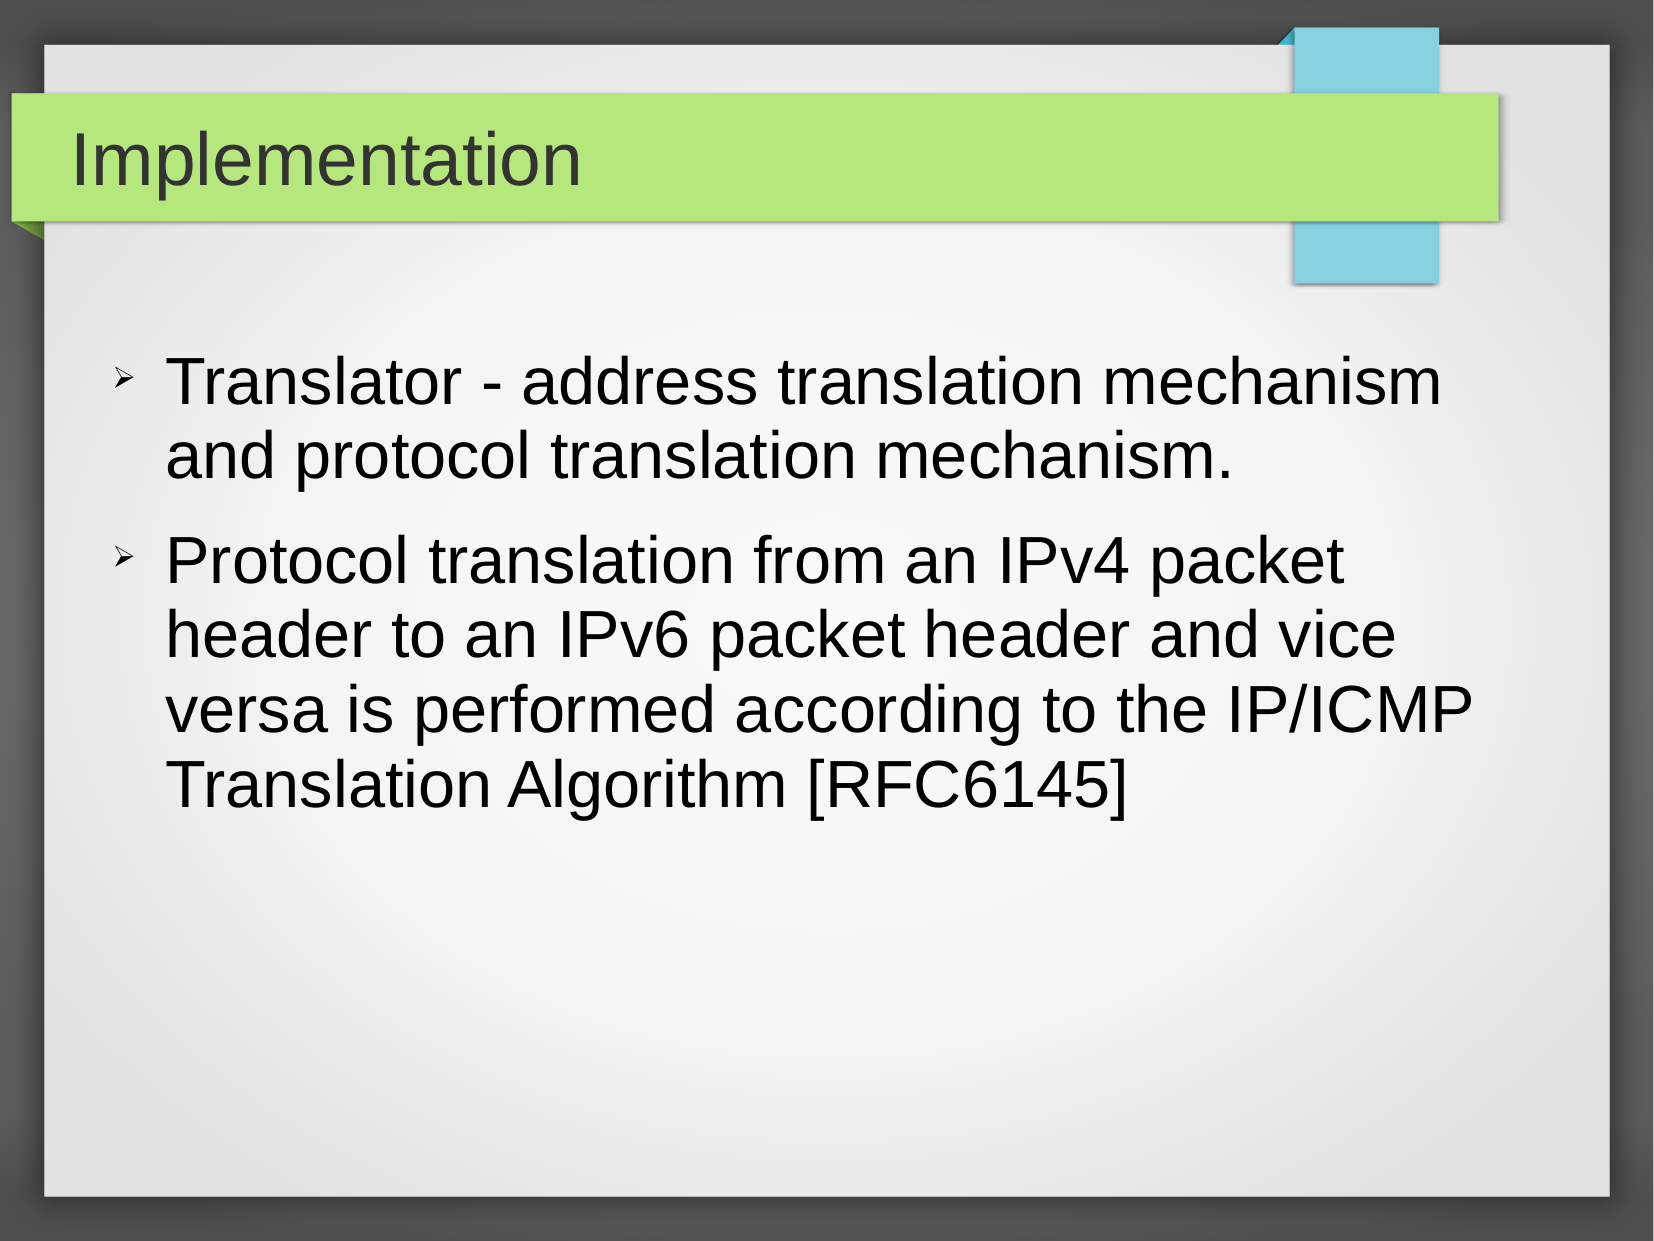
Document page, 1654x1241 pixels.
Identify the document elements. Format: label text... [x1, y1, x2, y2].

picture [0, 0, 1654, 1241]
title Implementation [70, 106, 1229, 213]
list Translator - address translation mechanism and protocol translation mechanism. Protocol translation from an IPv4 packet header to an IPv6 packet header and vice versa is performed according to the IP/ICMP Translation Algorithm [RFC6145] [94, 343, 1550, 1063]
